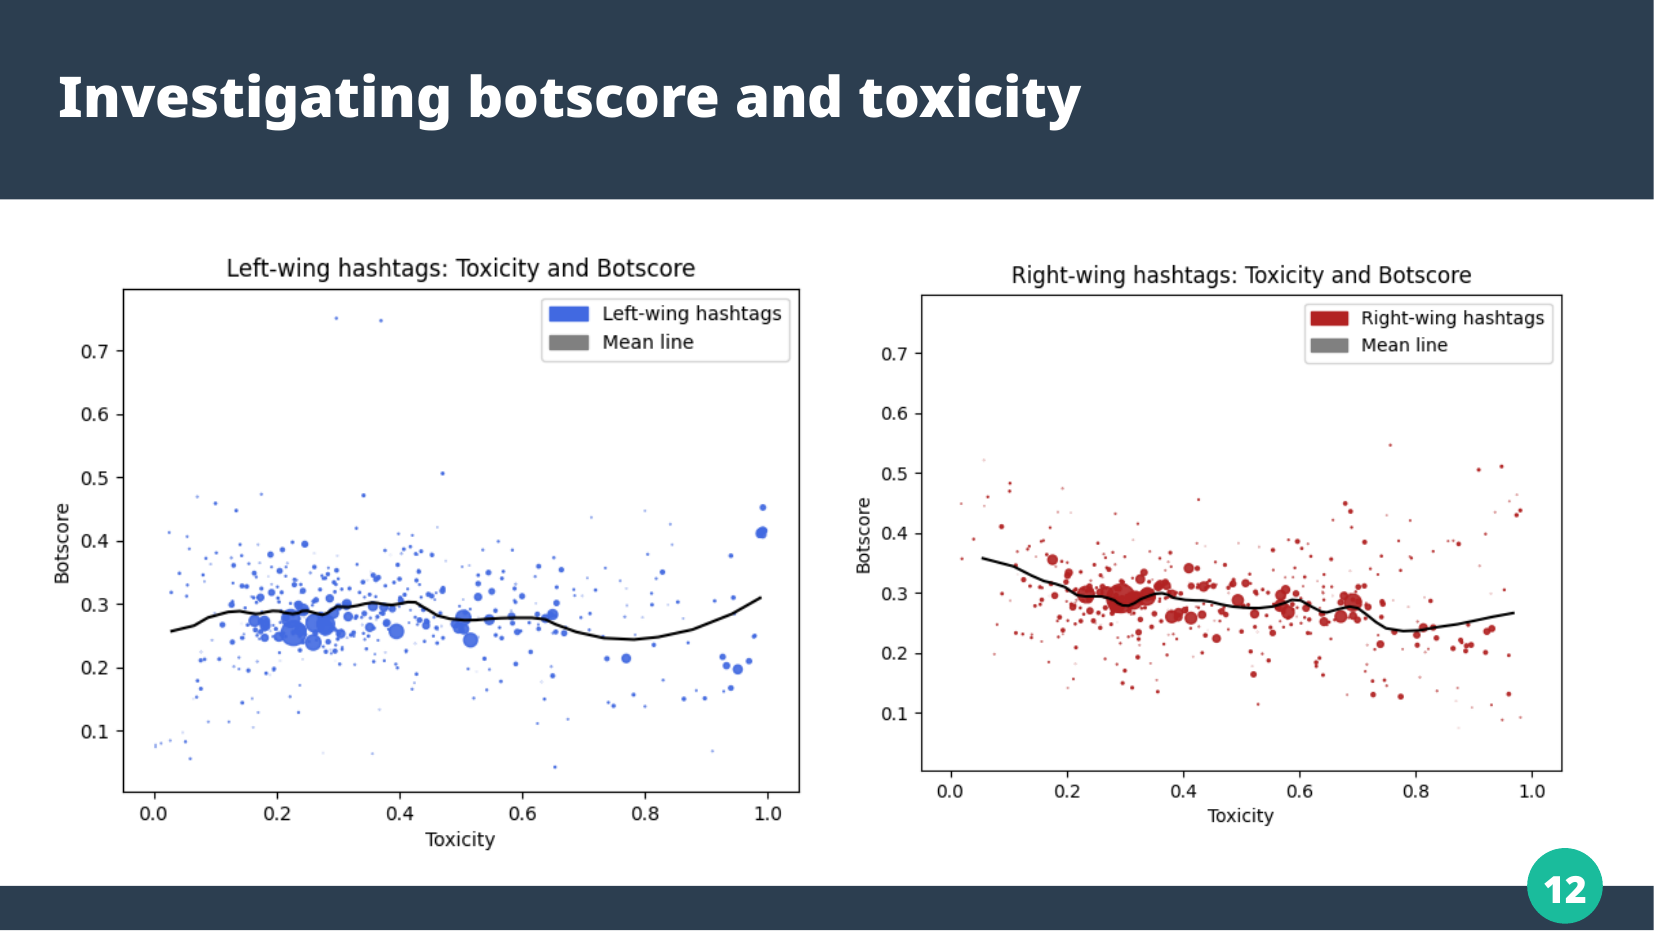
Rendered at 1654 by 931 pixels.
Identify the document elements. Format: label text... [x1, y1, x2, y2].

picture [14, 210, 1644, 864]
title Investigating botscore and toxicity [59, 37, 1595, 155]
